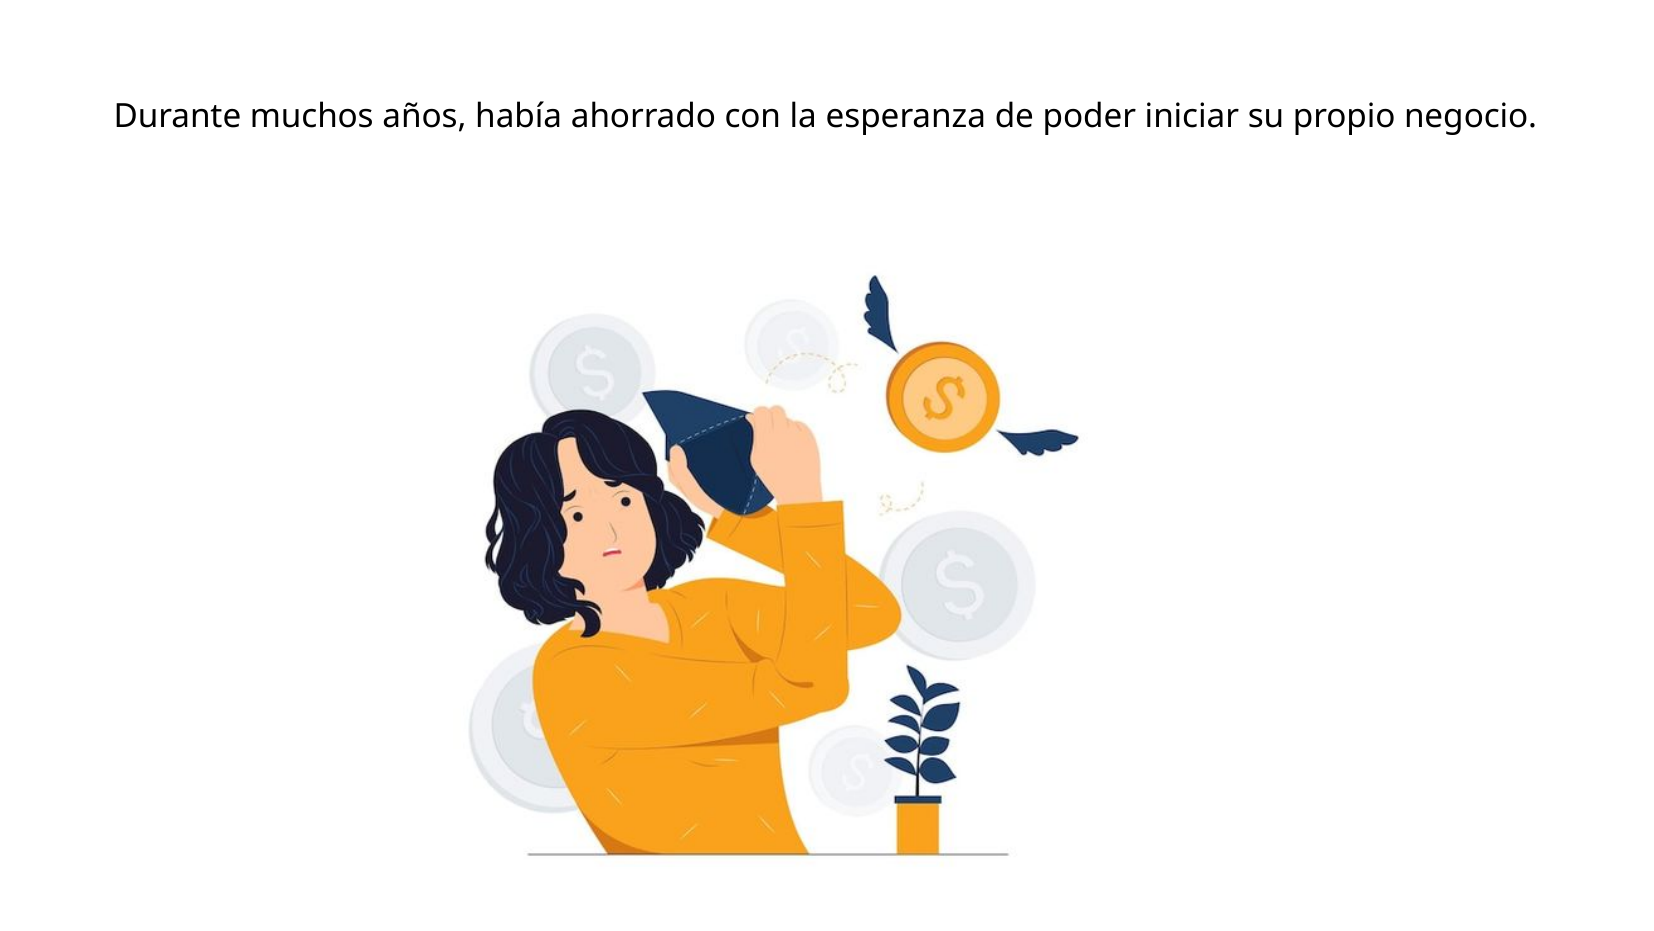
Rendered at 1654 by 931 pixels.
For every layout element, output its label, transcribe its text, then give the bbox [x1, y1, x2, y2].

picture [413, 236, 1123, 931]
title Durante muchos años, había ahorrado con la esperanza de poder iniciar su propio negocio. [82, 37, 1571, 193]
